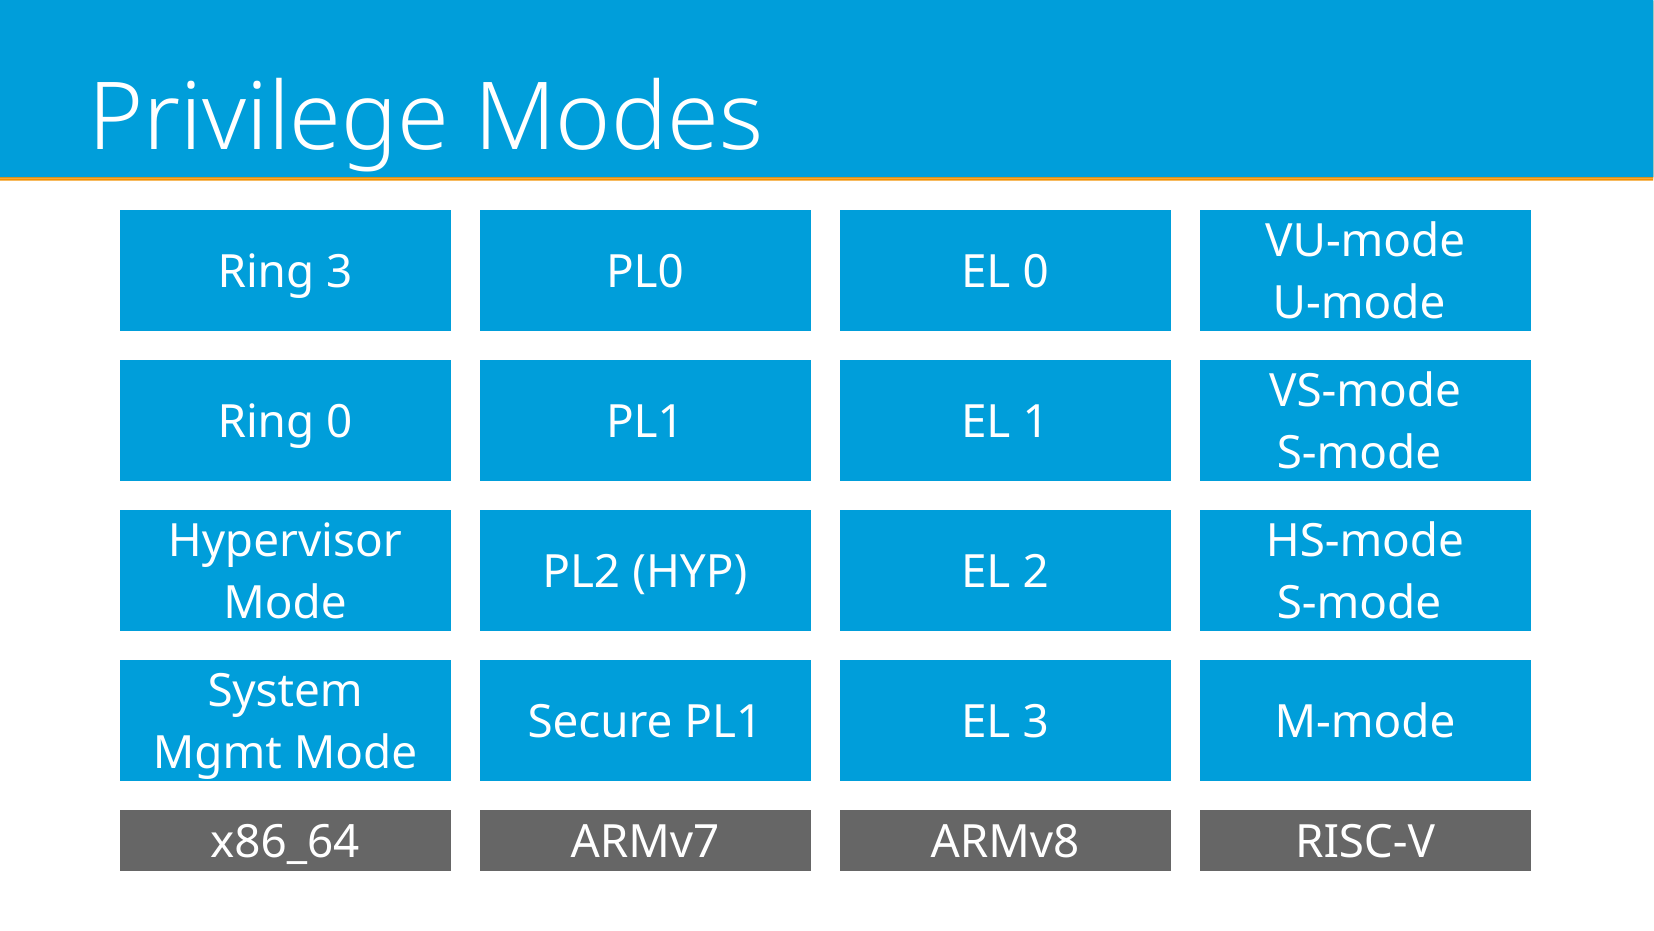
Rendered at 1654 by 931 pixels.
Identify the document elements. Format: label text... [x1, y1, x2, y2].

text_box RISC-V [1200, 810, 1531, 871]
text_box x86_64 [120, 810, 451, 871]
text_box PL0 [480, 210, 811, 331]
text_box System Mgmt Mode [120, 660, 451, 781]
text_box PL2 (HYP) [480, 510, 811, 631]
text_box EL 1 [840, 360, 1171, 481]
text_box EL 0 [840, 210, 1171, 331]
text_box PL1 [480, 360, 811, 481]
text_box HS-mode S-mode [1200, 510, 1531, 631]
text_box Ring 0 [120, 360, 451, 481]
text_box M-mode [1200, 660, 1531, 781]
text_box Hypervisor Mode [120, 510, 451, 631]
text_box VS-mode S-mode [1200, 360, 1531, 481]
text_box Secure PL1 [480, 660, 811, 781]
text_box ARMv8 [840, 810, 1171, 871]
text_box EL 2 [840, 510, 1171, 631]
text_box Ring 3 [120, 210, 451, 331]
text_box EL 3 [840, 660, 1171, 781]
title Privilege Modes [88, 14, 1565, 178]
text_box ARMv7 [480, 810, 811, 871]
text_box VU-mode U-mode [1200, 210, 1531, 331]
